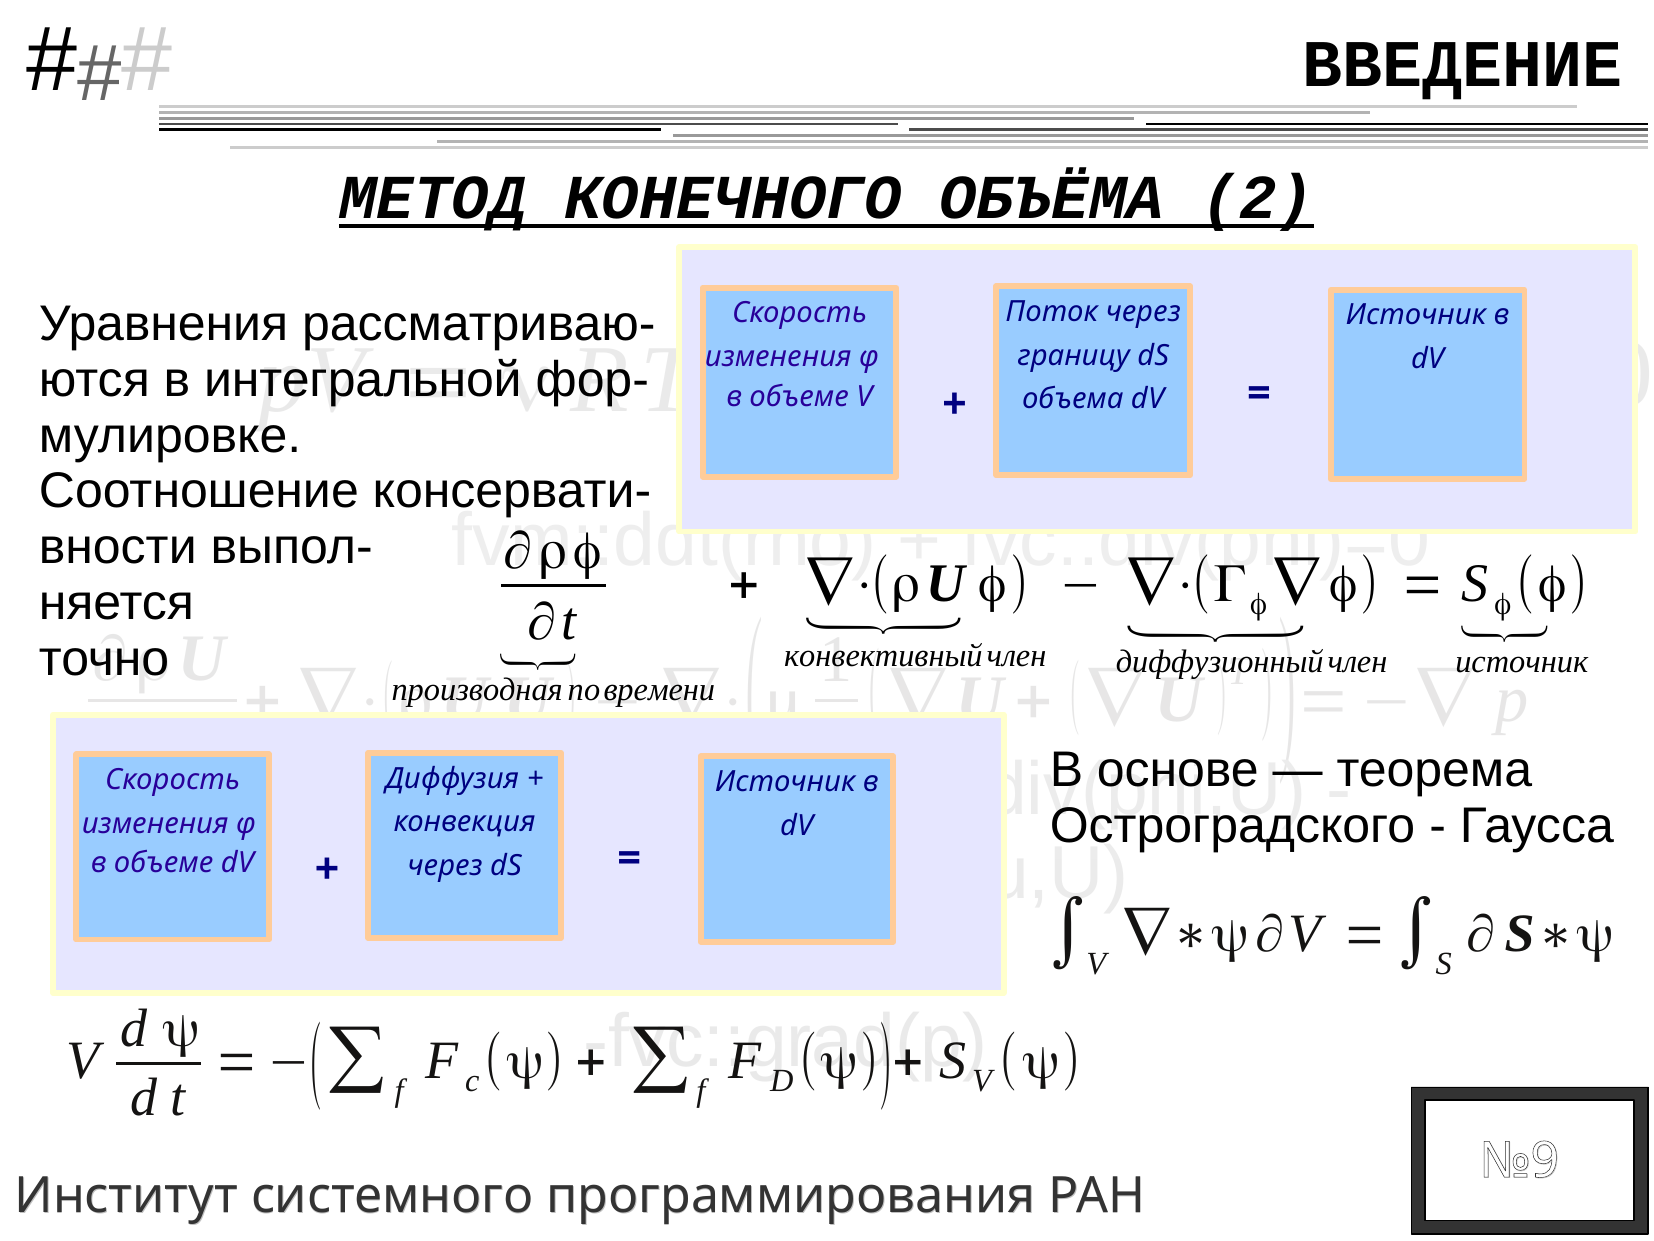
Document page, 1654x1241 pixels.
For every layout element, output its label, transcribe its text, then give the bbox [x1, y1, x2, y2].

text_box [679, 247, 1636, 532]
title МЕТОД КОНЕЧНОГО ОБЪЁМА (2) [0, 147, 1654, 257]
text_box [53, 714, 1004, 994]
chart [1039, 892, 1621, 982]
text_box Поток через границу dS объема dV [996, 286, 1191, 476]
text_box + [300, 836, 344, 900]
text_box В основе — теорема Остроградского - Гаусса [1049, 741, 1625, 857]
text_box Скорость изменения φ в объеме V [702, 287, 897, 477]
text_box Уравнения рассматриваю- ются в интегральной фор- мулировке. Соотношение консервати- вности выпол- няется точно [38, 295, 680, 686]
chart [383, 520, 1595, 709]
text_box = [1232, 354, 1277, 418]
text_box Источник в dV [1330, 289, 1525, 479]
chart [60, 998, 1087, 1127]
text_box Источник в dV [700, 756, 894, 942]
text_box = [602, 820, 647, 883]
text_box Диффузия + конвекция через dS [368, 752, 562, 939]
text_box Скорость изменения φ в объеме dV [76, 754, 269, 940]
text_box + [927, 372, 972, 435]
